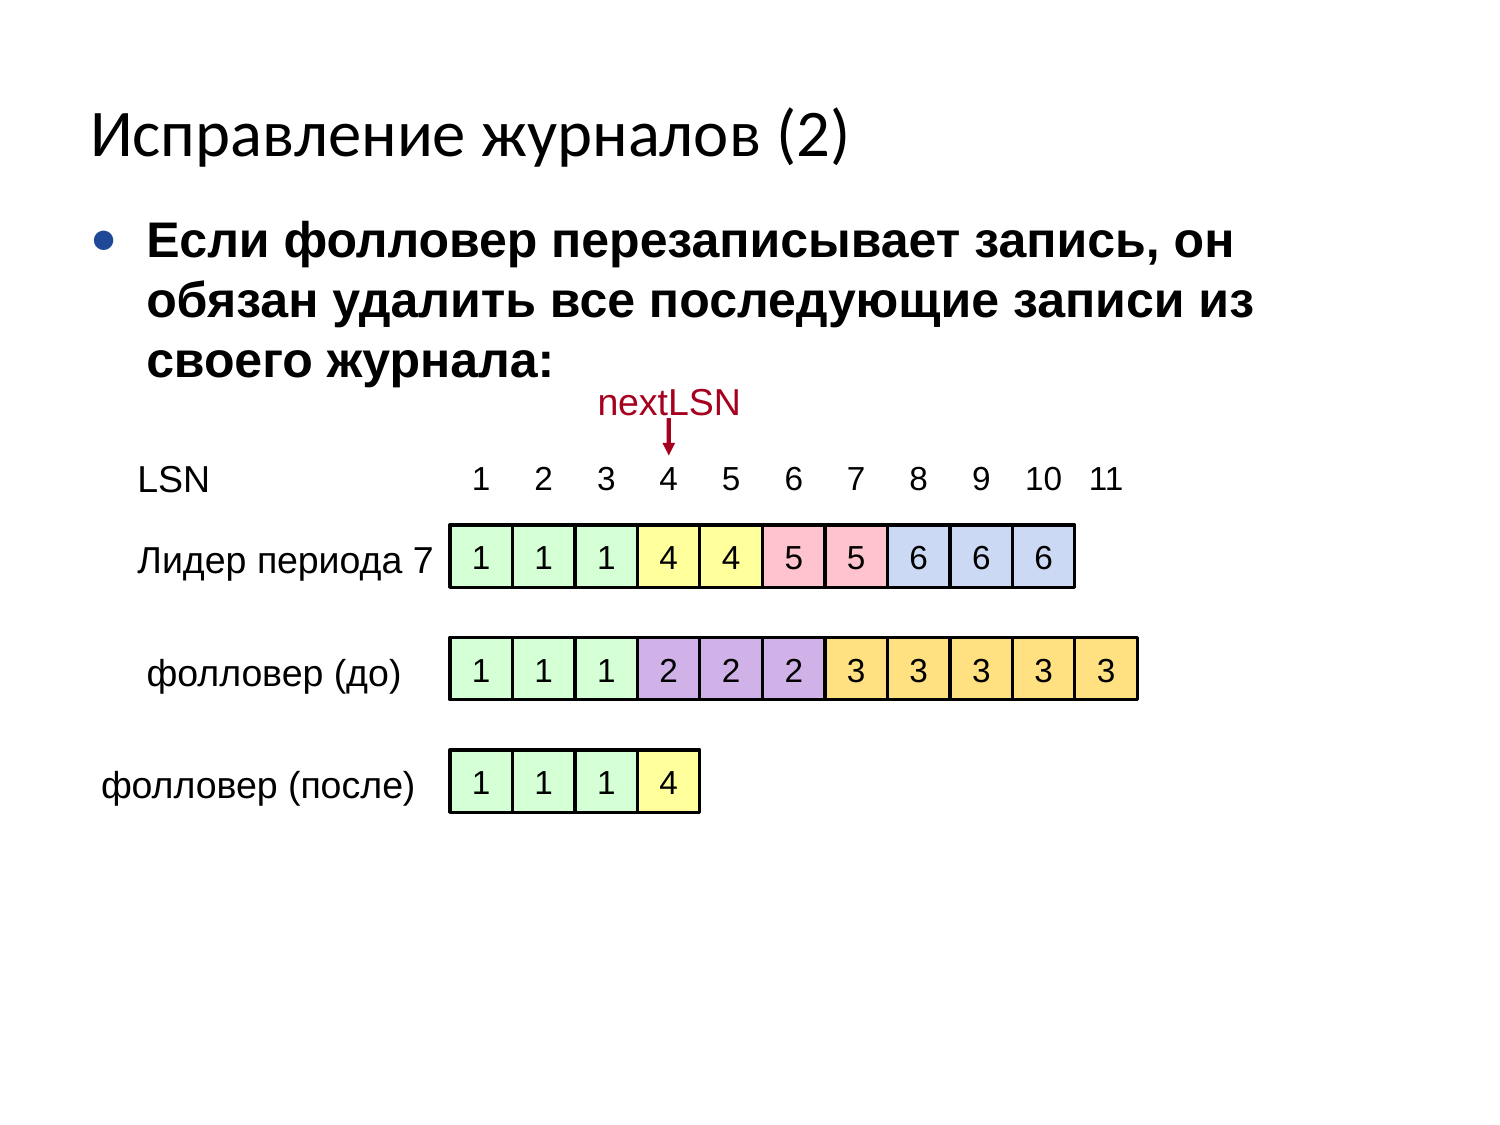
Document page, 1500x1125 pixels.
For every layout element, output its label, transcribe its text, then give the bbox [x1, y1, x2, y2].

text_box 1 [512, 749, 574, 813]
text_box 10 [999, 449, 1062, 505]
text_box 8 [887, 449, 949, 505]
text_box фолловер (до) [146, 648, 402, 694]
text_box 6 [949, 524, 1012, 588]
text_box 4 [699, 524, 762, 588]
text_box фолловер (после) [101, 761, 416, 807]
text_box 3 [574, 449, 637, 505]
text_box 1 [574, 637, 637, 700]
text_box nextLSN [597, 378, 742, 424]
text_box 11 [1062, 449, 1150, 505]
list Если фолловер перезаписывает запись, он обязан удалить все последующие записи из своего журнала: [75, 200, 1425, 1005]
text_box 3 [1075, 637, 1138, 700]
text_box 6 [762, 449, 824, 505]
text_box 3 [887, 637, 949, 700]
text_box 4 [638, 524, 699, 588]
text_box 5 [699, 449, 762, 505]
text_box 2 [762, 637, 825, 700]
text_box 3 [949, 637, 1012, 700]
text_box 6 [887, 524, 949, 588]
text_box LSN [137, 454, 325, 501]
text_box 3 [825, 637, 887, 700]
text_box 1 [574, 749, 637, 813]
text_box 2 [512, 449, 574, 505]
text_box 4 [637, 449, 699, 505]
text_box 5 [824, 524, 887, 588]
text_box 9 [949, 449, 999, 505]
text_box 6 [1012, 524, 1075, 588]
text_box 1 [449, 524, 512, 588]
text_box 1 [574, 524, 638, 588]
text_box Лидер периода 7 [137, 536, 438, 582]
text_box 1 [512, 524, 574, 588]
text_box 2 [699, 637, 762, 700]
text_box 3 [1012, 637, 1075, 700]
title Исправление журналов (2) [75, 79, 1425, 180]
text_box 1 [449, 449, 512, 505]
text_box 4 [637, 749, 700, 813]
text_box 2 [637, 637, 699, 700]
text_box 7 [824, 449, 887, 505]
text_box 1 [449, 637, 512, 700]
text_box 1 [512, 637, 574, 700]
text_box 5 [762, 524, 824, 588]
text_box 1 [449, 749, 512, 813]
